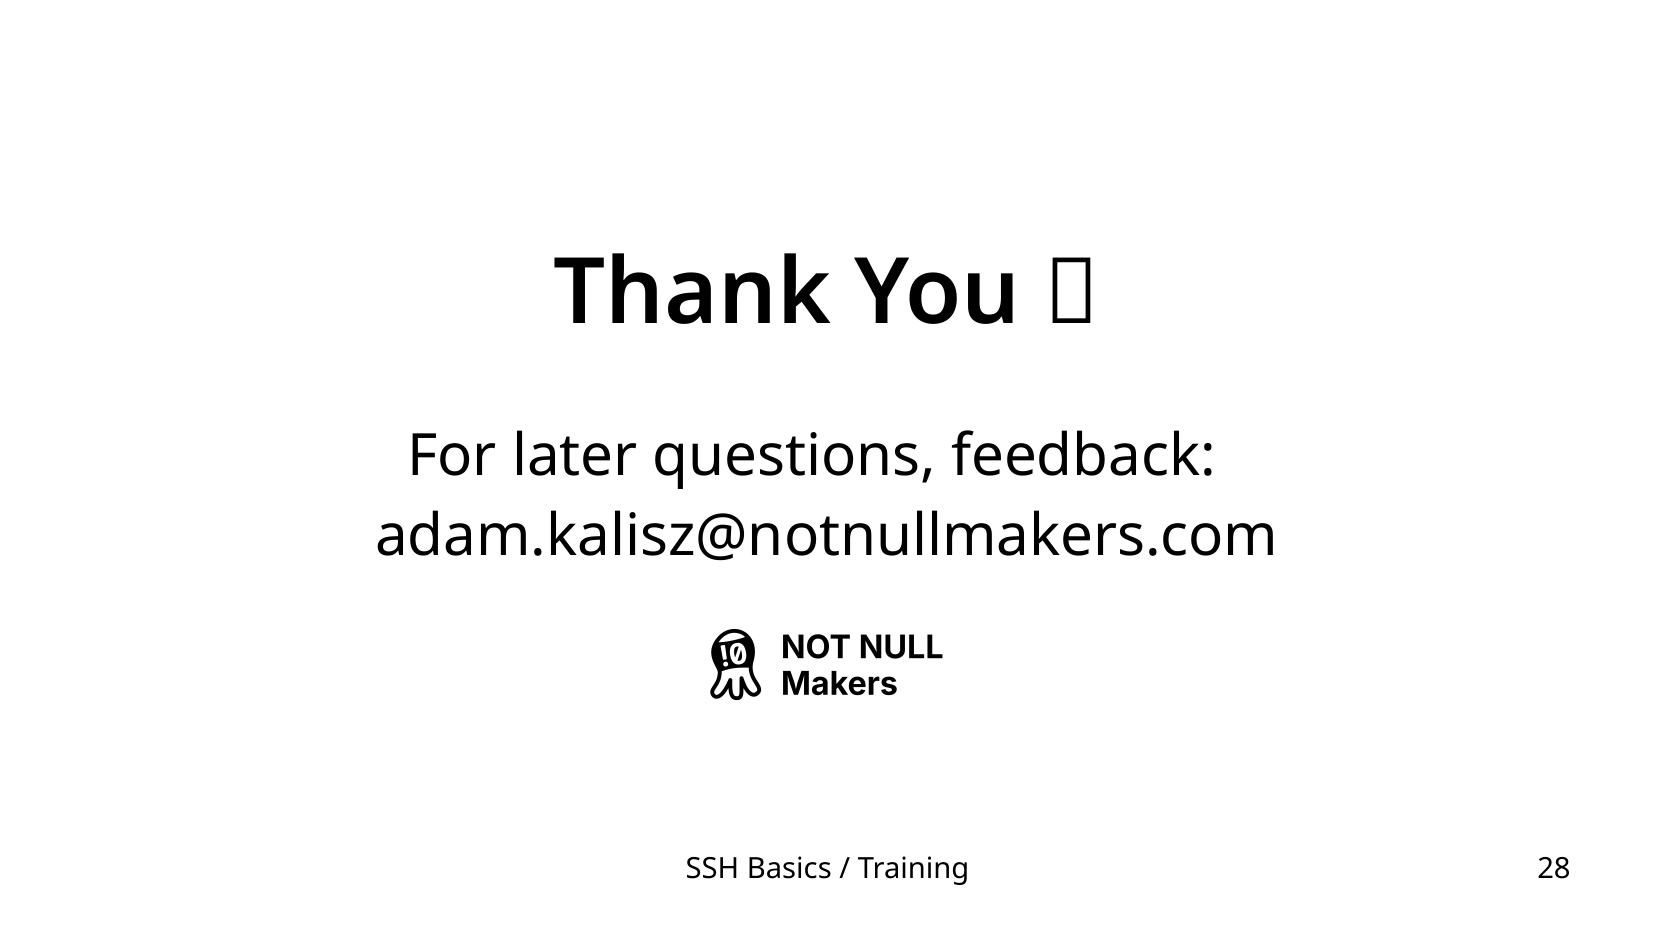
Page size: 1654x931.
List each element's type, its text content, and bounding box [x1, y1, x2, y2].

title Thank You 🎉 [82, 210, 1571, 366]
picture [676, 604, 977, 725]
title For later questions, feedback: adam.kalisz@notnullmakers.com [82, 409, 1571, 576]
